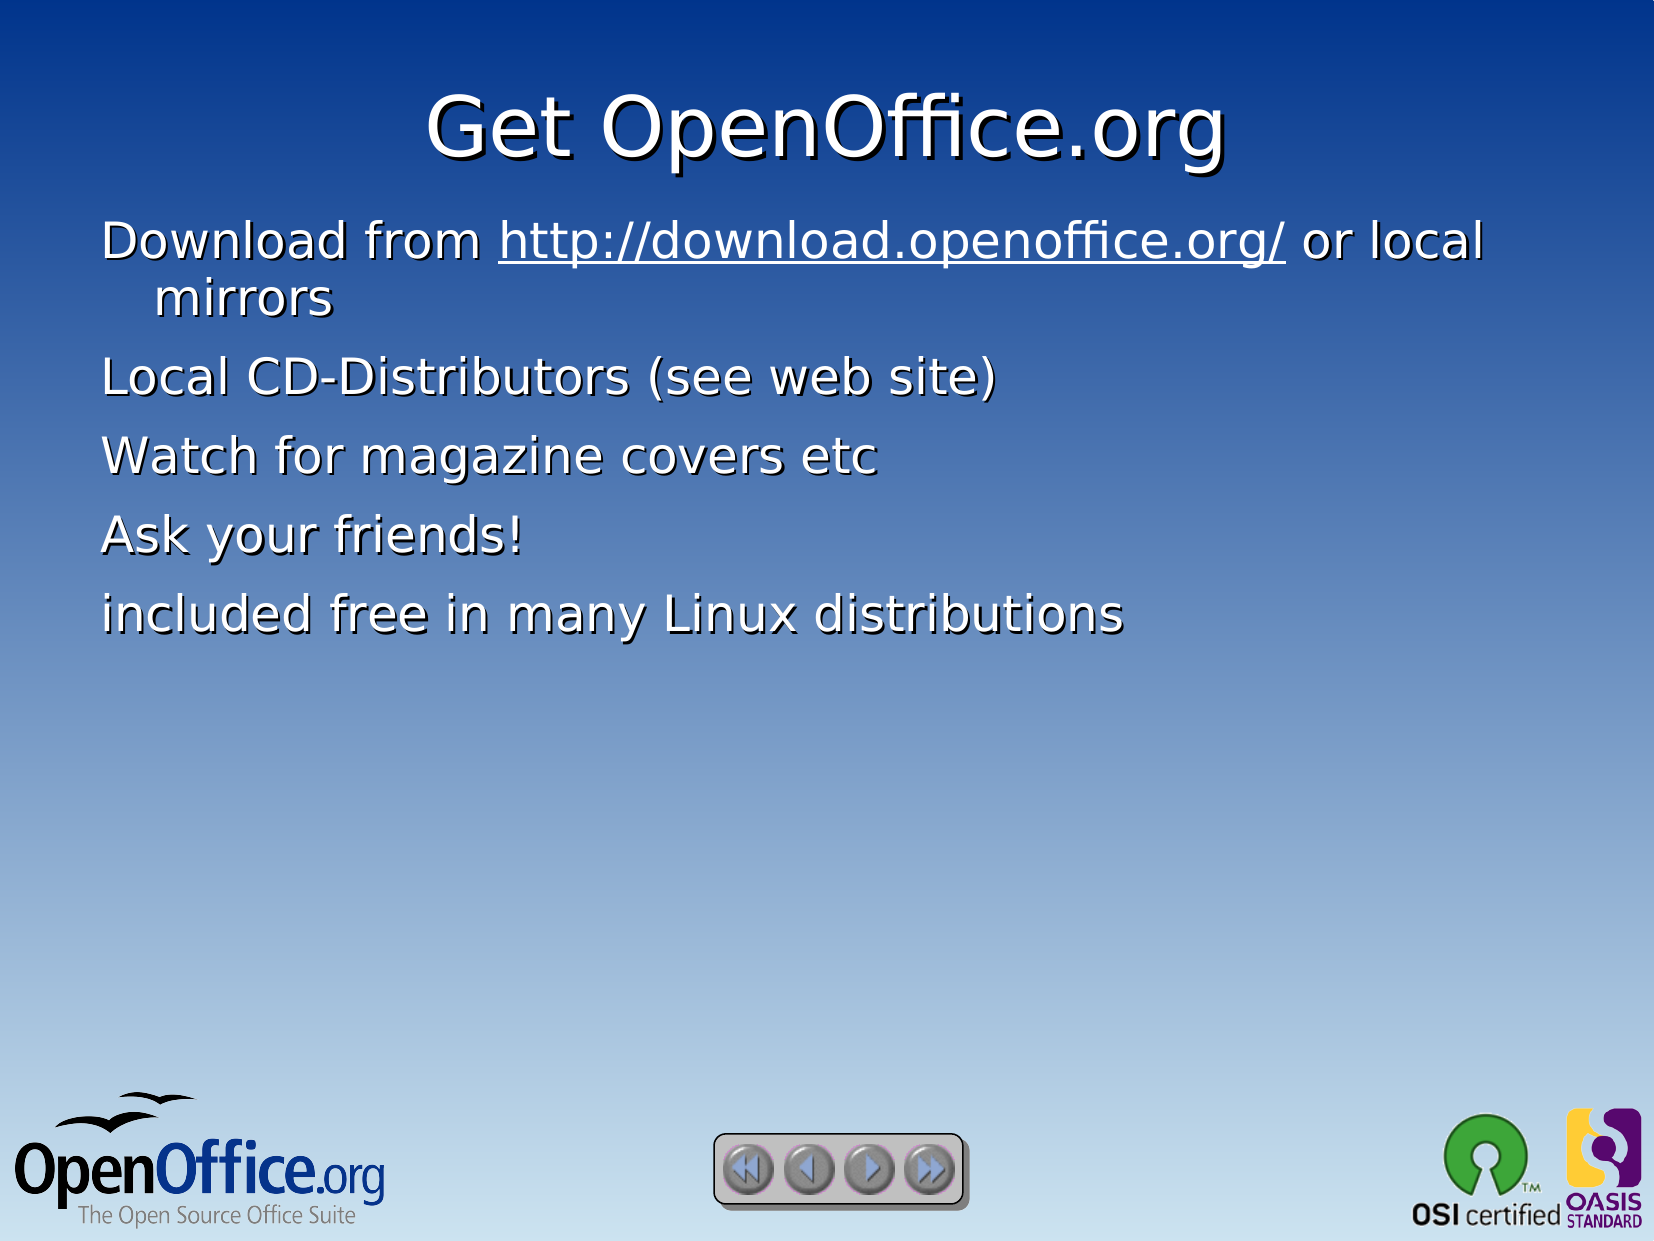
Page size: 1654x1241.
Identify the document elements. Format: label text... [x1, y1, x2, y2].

picture [784, 1144, 835, 1195]
list Download from http://download.openoffice.org/ or local mirrors Local CD-Distributors (see web site) Watch for magazine covers etc Ask your friends! included free in many Linux distributions [82, 212, 1571, 1070]
picture [844, 1144, 895, 1195]
picture [723, 1144, 774, 1195]
text_box [714, 1133, 963, 1204]
picture [904, 1144, 955, 1195]
picture [1405, 1102, 1654, 1238]
picture [15, 1092, 384, 1229]
title Get OpenOffice.org [82, 49, 1571, 208]
